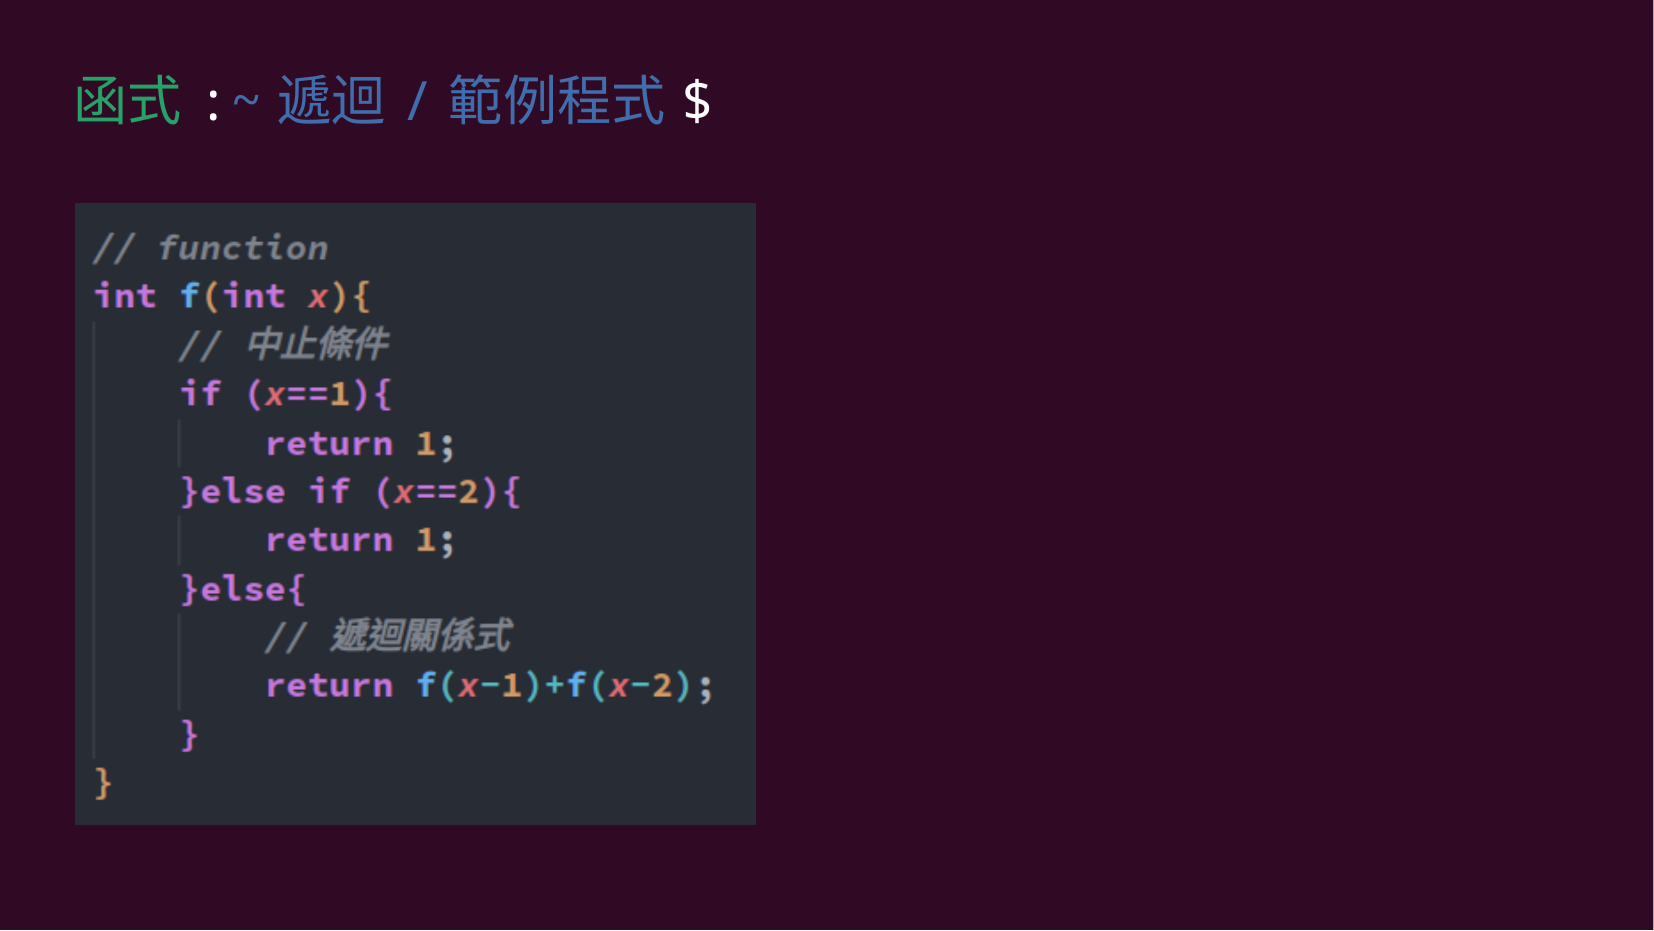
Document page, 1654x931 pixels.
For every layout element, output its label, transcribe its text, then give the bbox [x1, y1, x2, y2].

text_box 函式:~遞迴/範例程式$ [59, 55, 1201, 139]
picture [75, 203, 756, 826]
